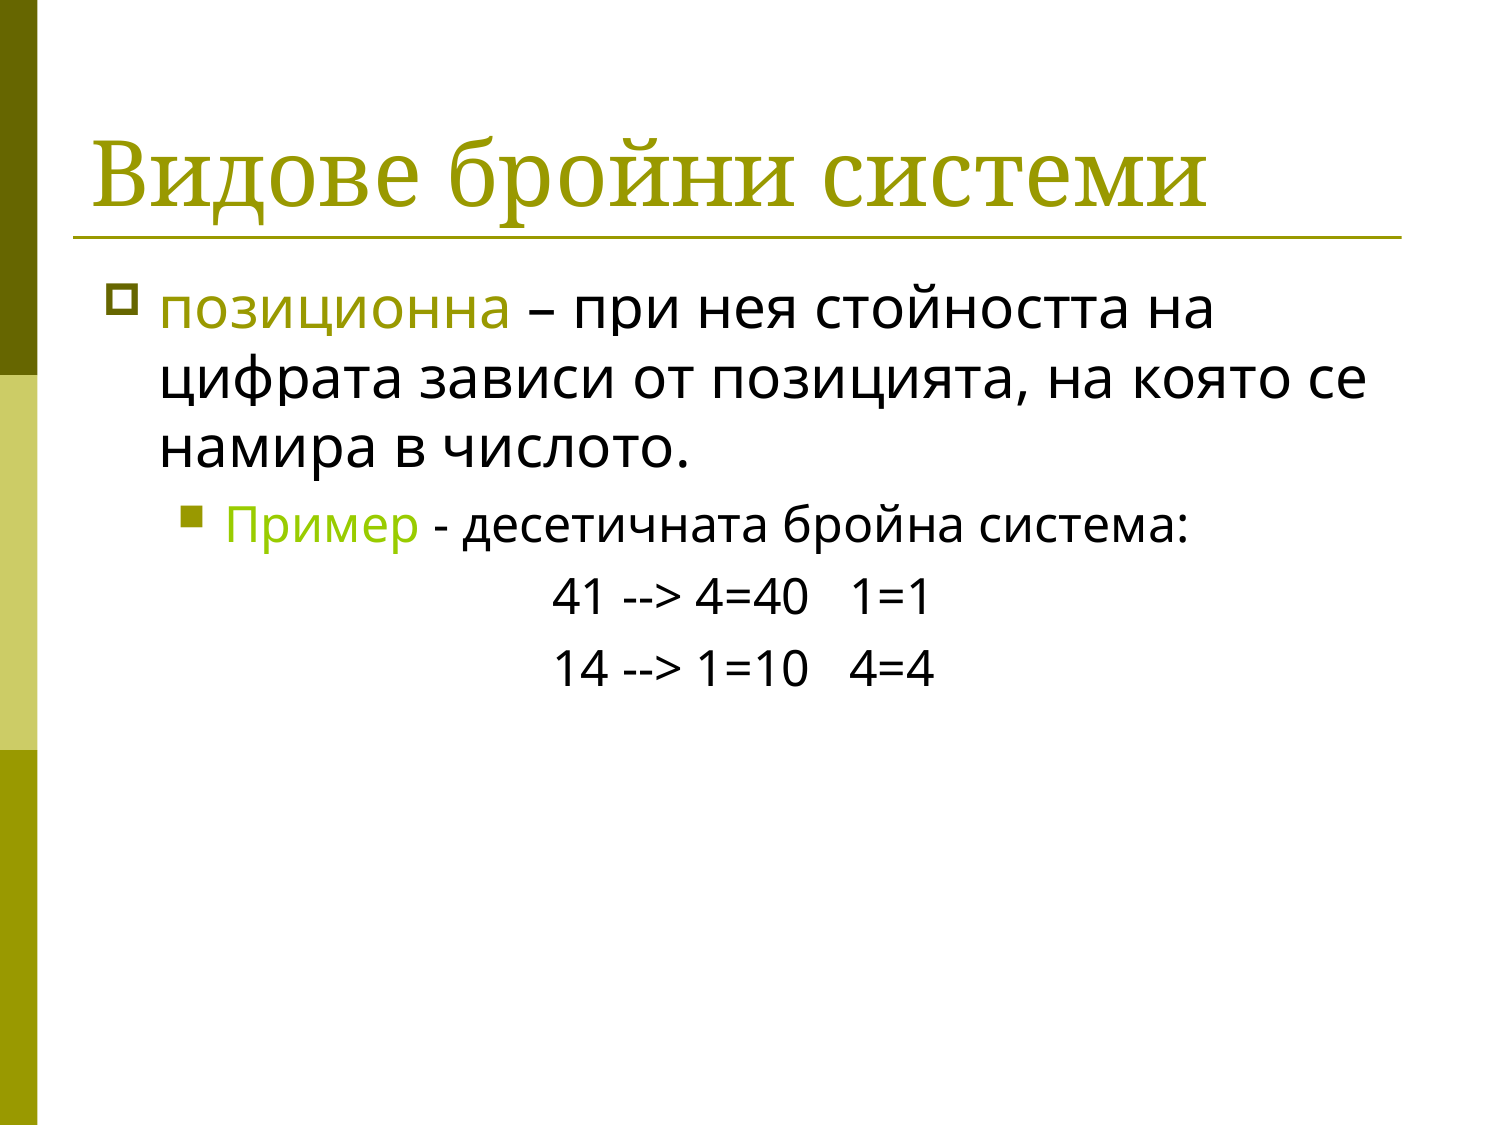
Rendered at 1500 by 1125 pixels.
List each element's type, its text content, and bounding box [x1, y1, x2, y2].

title Видове бройни системи [75, 45, 1426, 233]
list позиционна – при нея стойността на цифрата зависи от позицията, на която се намира в числото. Пример - десетичната бройна система: 41 --> 4=40 1=1 14 --> 1=10 4=4 [87, 262, 1438, 1006]
